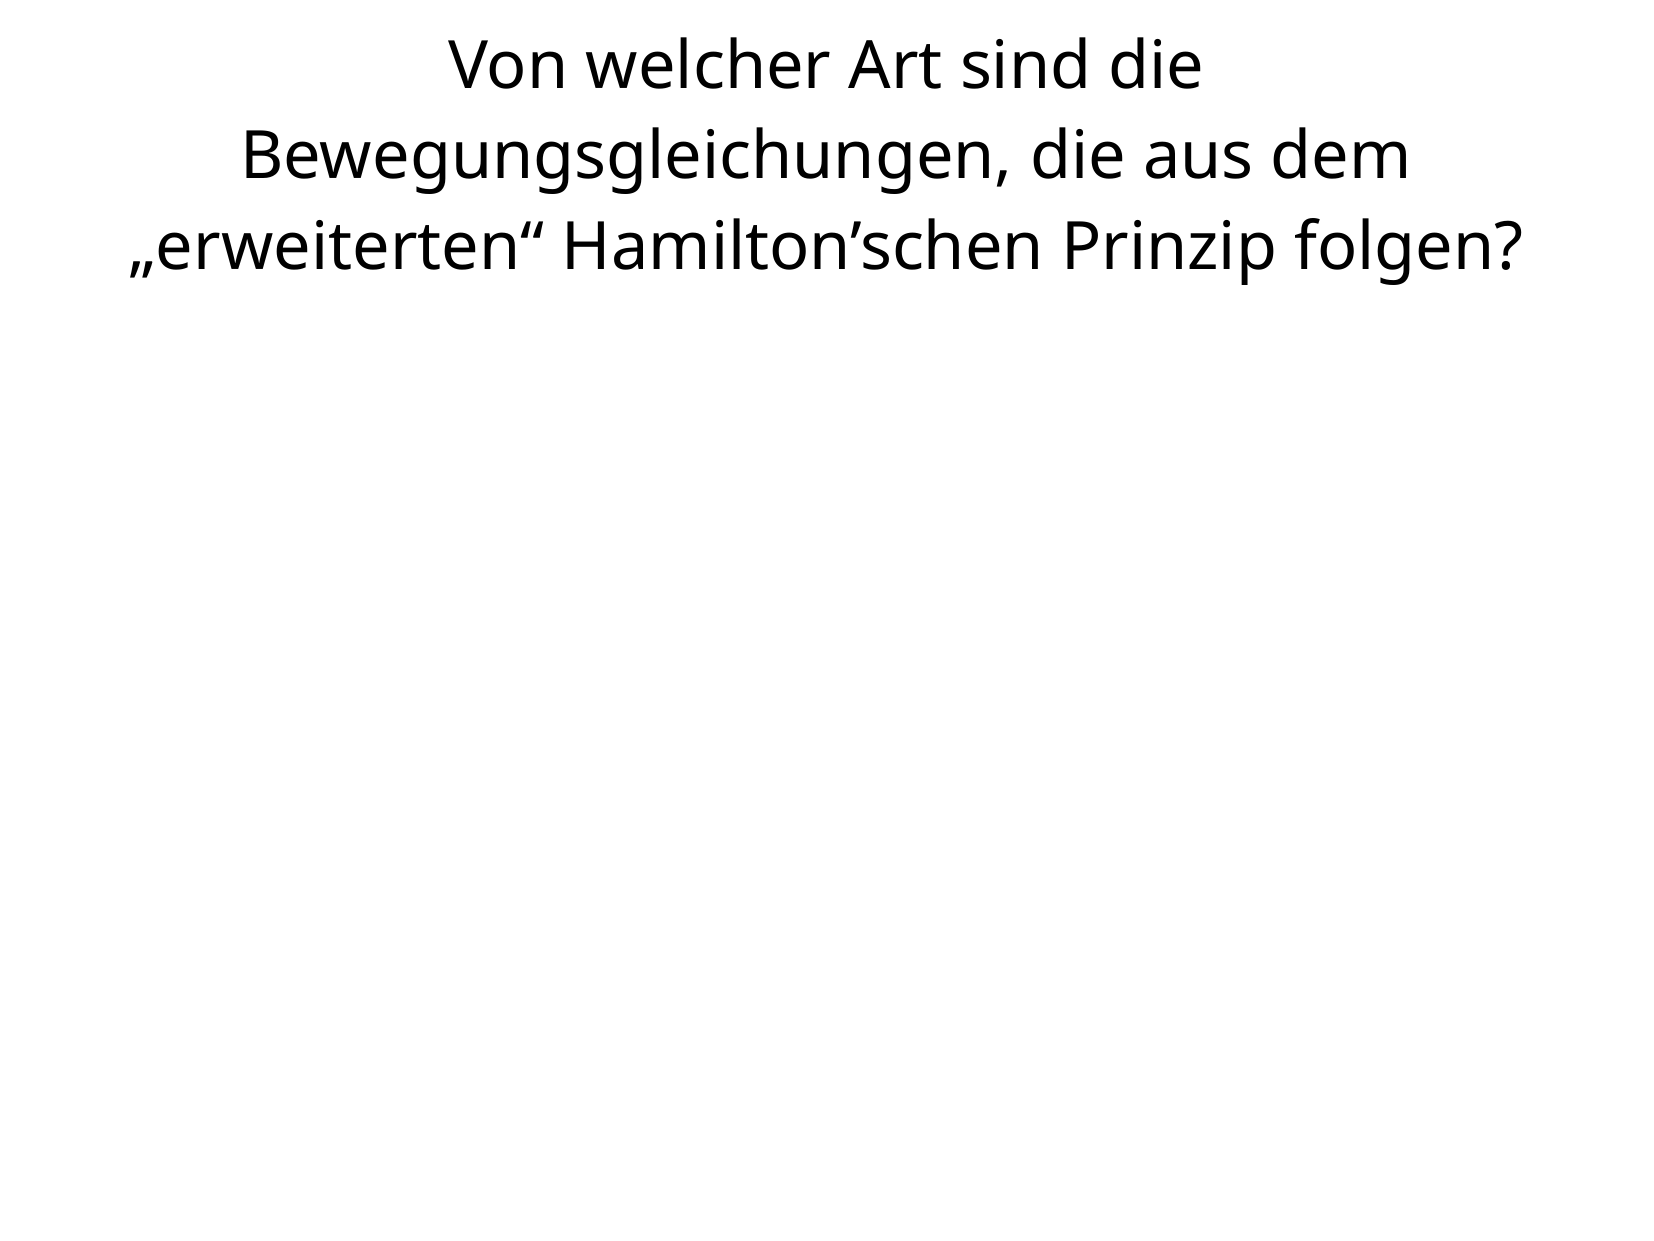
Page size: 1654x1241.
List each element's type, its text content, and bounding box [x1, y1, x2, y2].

title Von welcher Art sind die Bewegungsgleichungen, die aus dem „erweiterten“ Hamilton’schen Prinzip folgen? [82, 20, 1571, 286]
